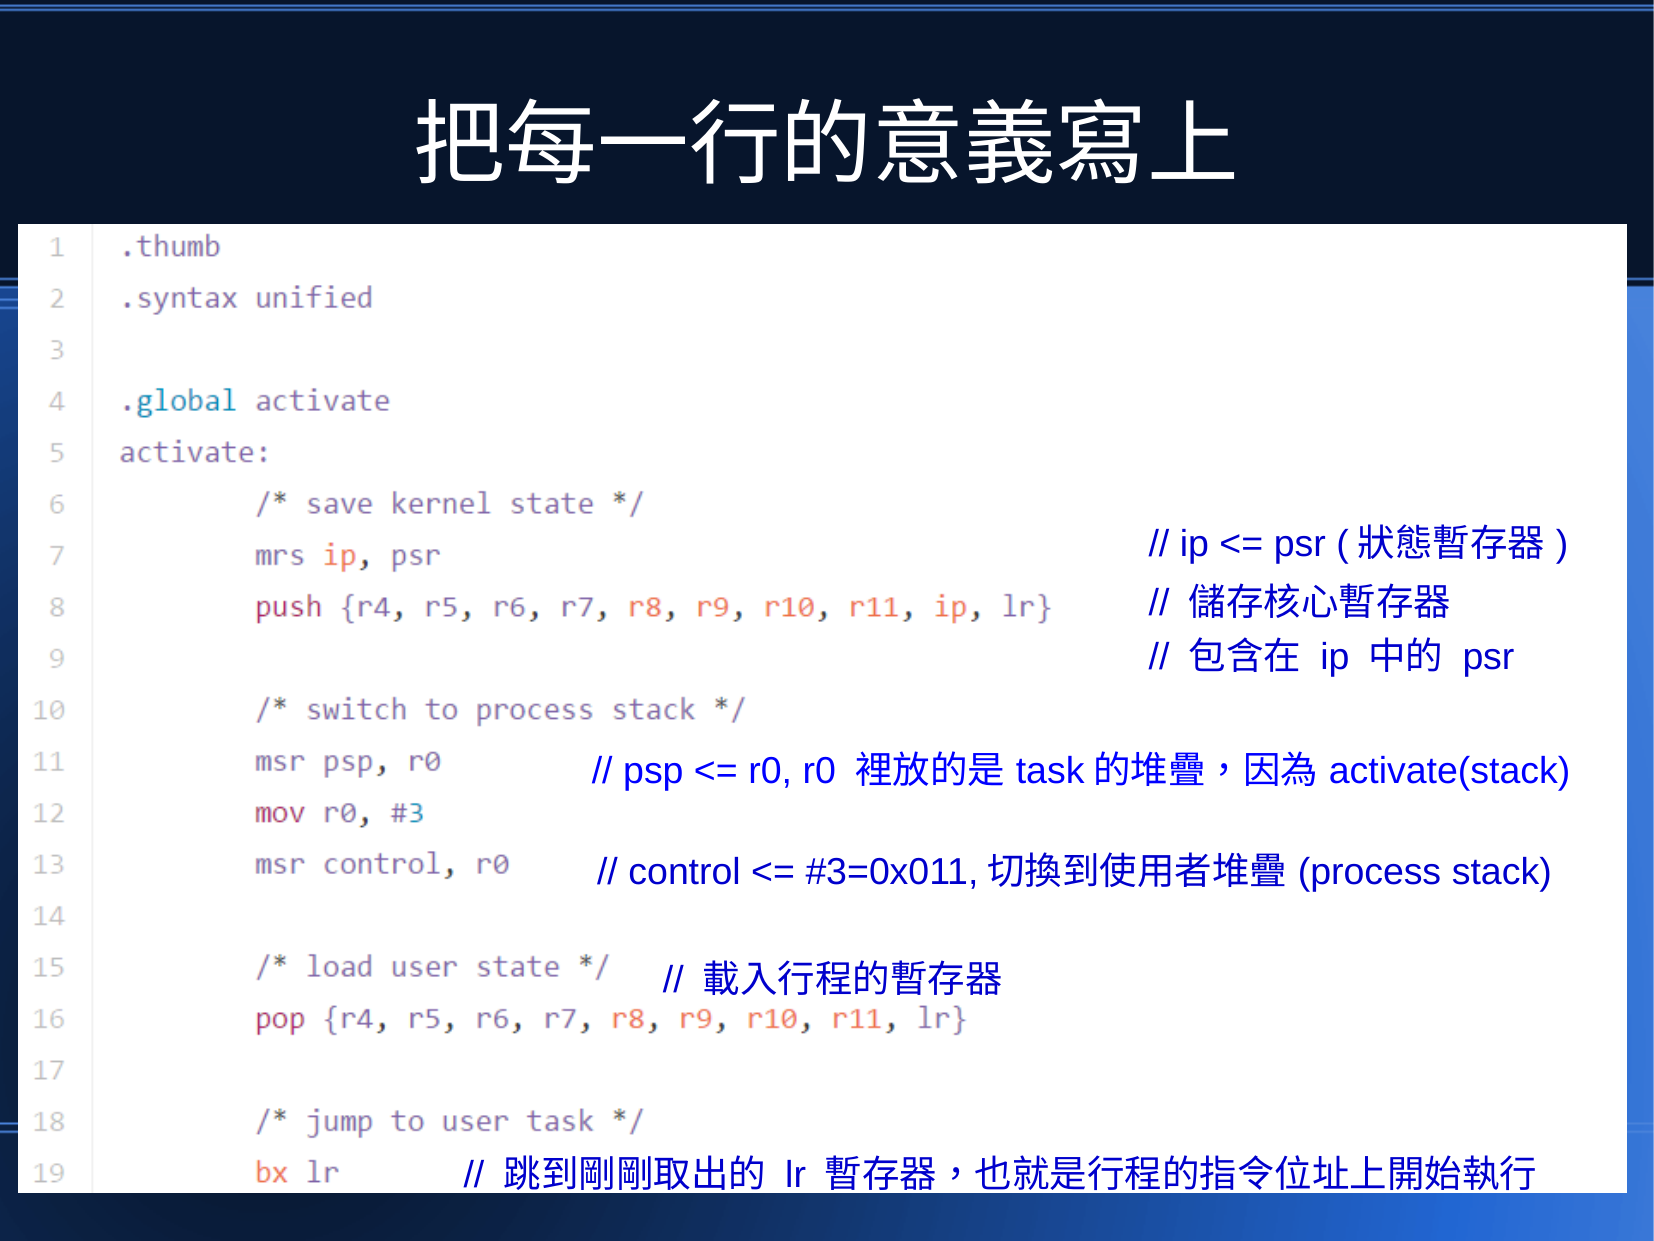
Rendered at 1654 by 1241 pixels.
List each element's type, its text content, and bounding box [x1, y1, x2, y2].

text_box // psp <= r0, r0 裡放的是task的堆疊，因為activate(stack) [577, 732, 1619, 837]
text_box // 跳到剛剛取出的 lr 暫存器，也就是行程的指令位址上開始執行 [448, 1136, 1607, 1241]
text_box // control <= #3=0x011,切換到使用者堆疊(process stack) [582, 833, 1612, 896]
text_box // 載入行程的暫存器 [648, 942, 1087, 1004]
title 把每一行的意義寫上 [82, 49, 1571, 225]
picture [0, 0, 1654, 1241]
text_box // 儲存核心暫存器 // 包含在 ip 中的 psr [1133, 614, 1607, 720]
text_box // ip <= psr (狀態暫存器) [1133, 505, 1607, 614]
